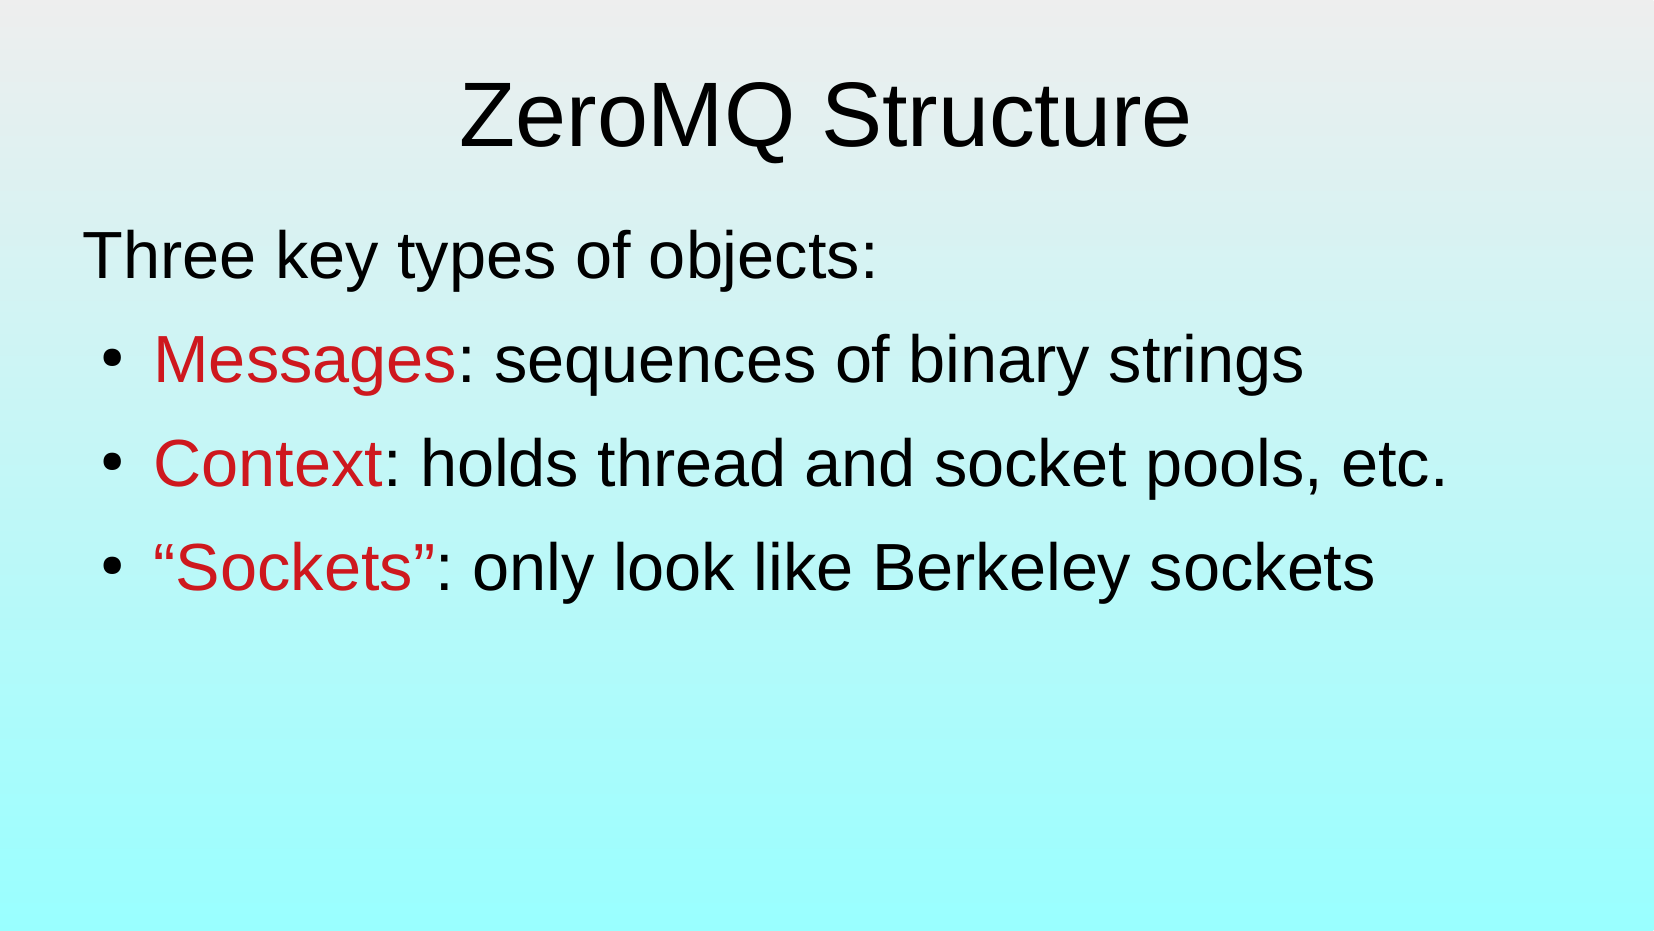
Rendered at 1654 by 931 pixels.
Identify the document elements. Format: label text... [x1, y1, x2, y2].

list Three key types of objects: Messages: sequences of binary strings Context: holds thread and socket pools, etc. “Sockets”: only look like Berkeley sockets [82, 217, 1571, 758]
title ZeroMQ Structure [82, 37, 1571, 193]
